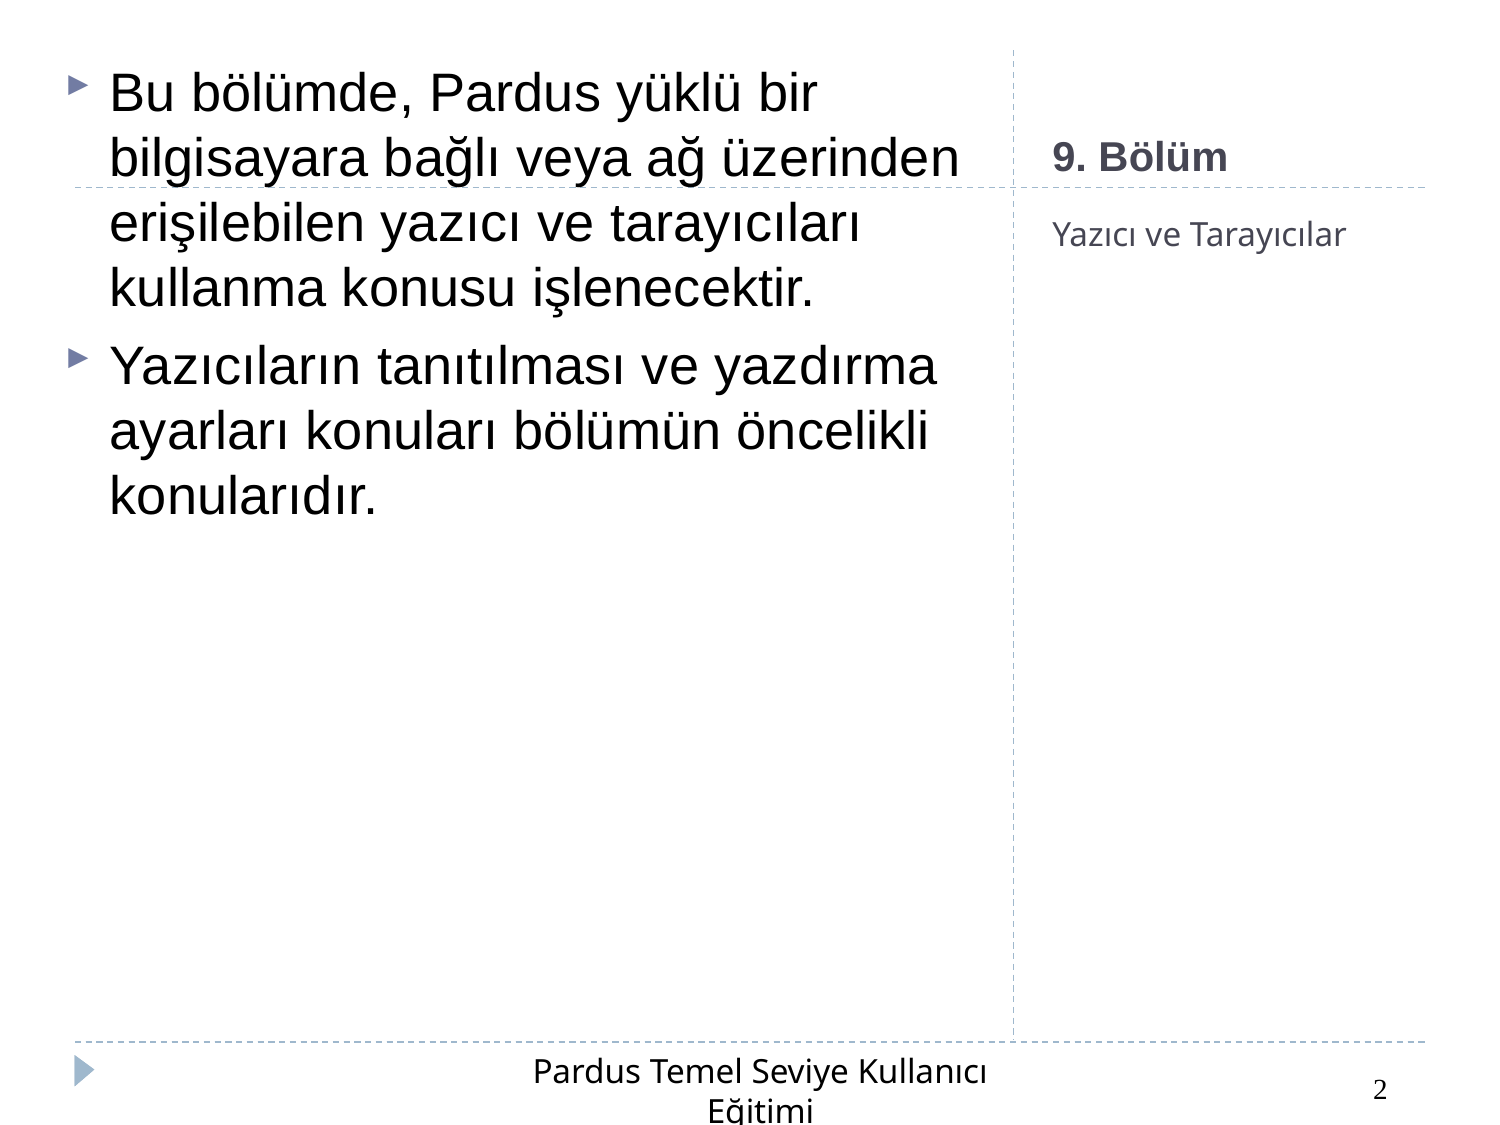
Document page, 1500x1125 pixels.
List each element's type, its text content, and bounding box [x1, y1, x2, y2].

list Bu bölümde, Pardus yüklü bir bilgisayara bağlı veya ağ üzerinden erişilebilen yazıcı ve tarayıcıları kullanma konusu işlenecektir. Yazıcıların tanıtılması ve yazdırma ayarları konuları bölümün öncelikli konularıdır. [50, 50, 988, 988]
title 9. Bölüm [1037, 50, 1450, 188]
list Yazıcı ve Tarayıcılar [1037, 200, 1450, 995]
